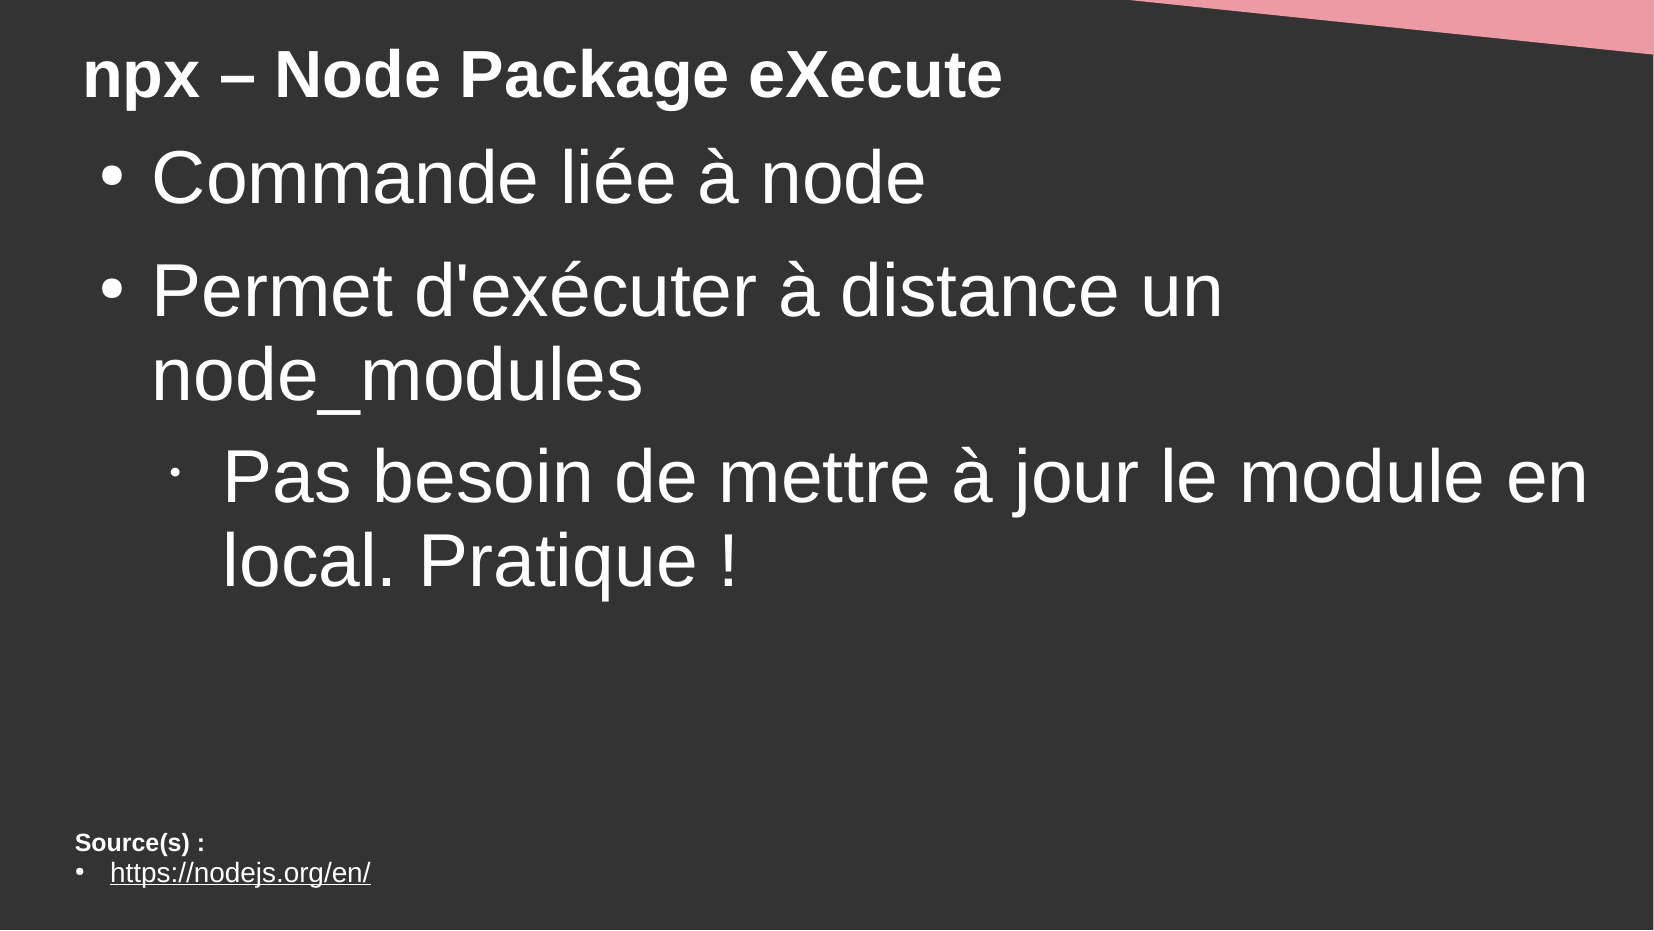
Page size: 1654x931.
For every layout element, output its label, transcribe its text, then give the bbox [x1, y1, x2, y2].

title npx – Node Package eXecute [82, 37, 1571, 114]
list Commande liée à node Permet d'exécuter à distance un node_modules Pas besoin de mettre à jour le module en local. Pratique ! [80, 135, 1619, 780]
text_box [1129, 0, 1654, 55]
text_box Source(s) : https://nodejs.org/en/ [60, 821, 709, 906]
